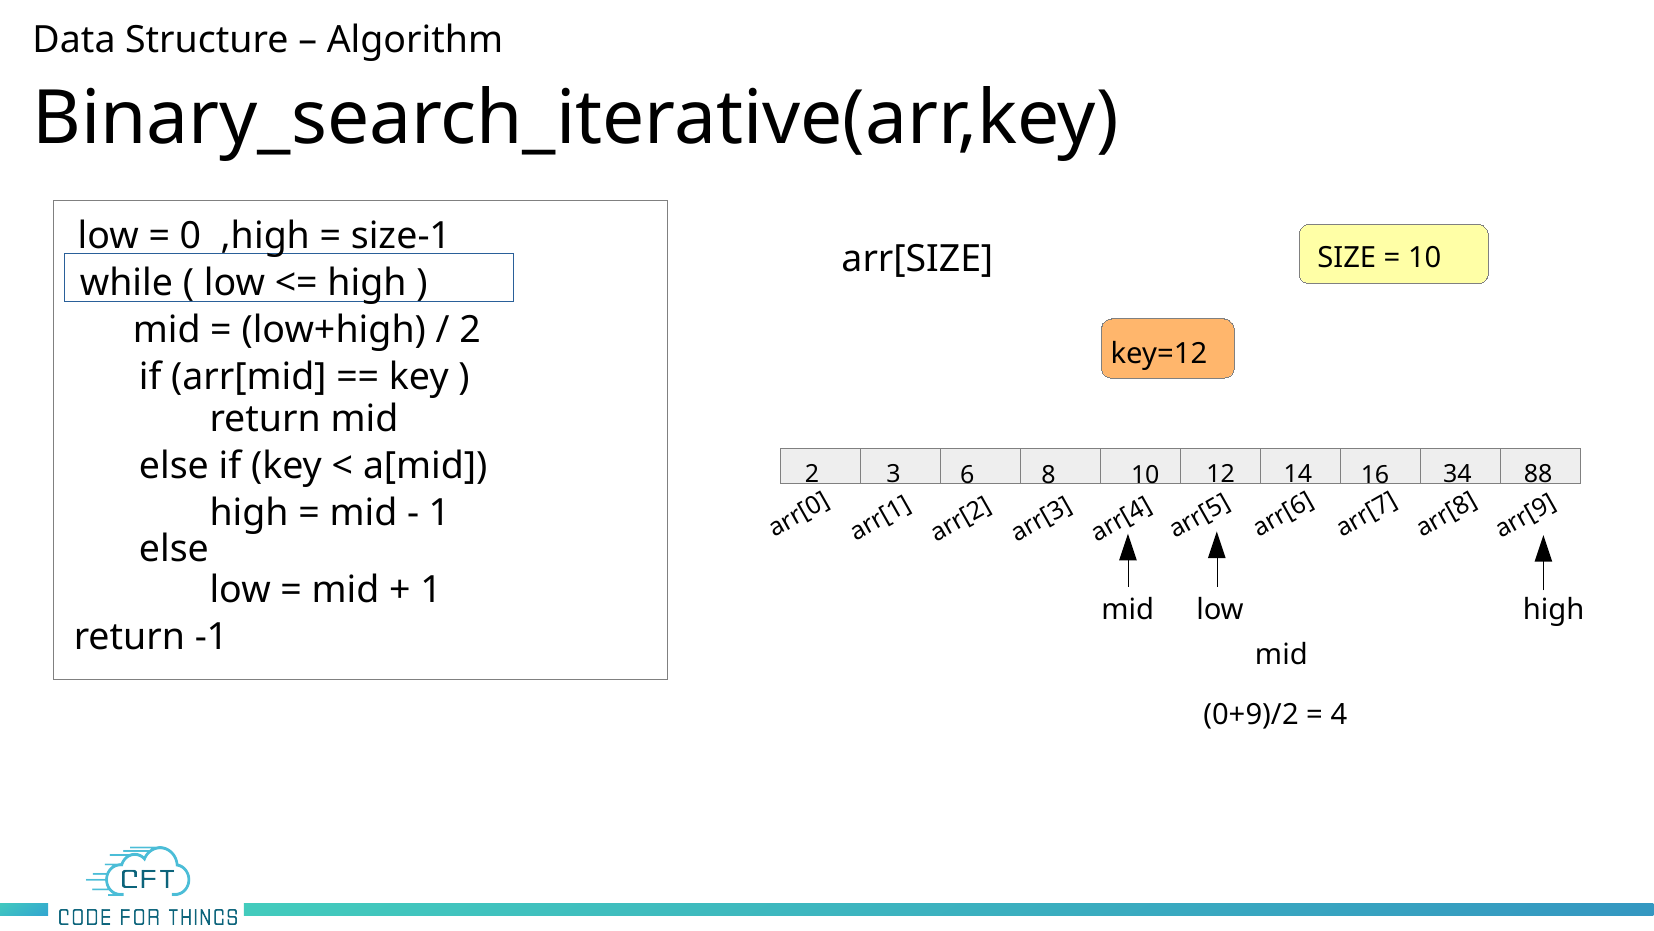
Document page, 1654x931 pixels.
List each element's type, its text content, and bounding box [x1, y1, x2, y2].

text_box 88 [1509, 448, 1571, 500]
text_box low [1181, 580, 1276, 630]
text_box key=12 [1095, 324, 1241, 409]
text_box arr[7] [1318, 498, 1428, 562]
text_box while ( low <= high ) [64, 260, 514, 307]
text_box [844, 448, 871, 484]
text_box [1254, 448, 1269, 484]
text_box mid = (low+high) / 2 [118, 295, 603, 354]
text_box SIZE = 10 [1302, 228, 1483, 278]
text_box arr[9] [1471, 456, 1602, 560]
text_box 2 [790, 448, 844, 493]
text_box arr[4] [1074, 492, 1179, 562]
text_box [1491, 448, 1509, 484]
text_box [780, 448, 790, 484]
text_box arr[SIZE] [826, 224, 1040, 291]
text_box 3 [871, 448, 925, 493]
text_box arr[2] [906, 488, 1016, 563]
text_box [925, 448, 1191, 484]
text_box (0+9)/2 = 4 [1181, 685, 1395, 745]
picture [59, 846, 237, 925]
title Data Structure – Algorithm Binary_search_iterative(arr,key) [32, 0, 1595, 199]
text_box if (arr[mid] == key ) [124, 342, 550, 401]
text_box high = mid - 1 [194, 478, 621, 537]
text_box 6 [945, 449, 1007, 494]
text_box [53, 200, 668, 680]
text_box arr[1] [826, 485, 935, 562]
text_box high [1508, 580, 1607, 630]
text_box else if (key < a[mid]) [124, 431, 621, 490]
text_box 10 [1116, 449, 1181, 494]
text_box 34 [1428, 448, 1491, 500]
text_box [1299, 224, 1489, 284]
text_box low = mid + 1 [194, 555, 621, 614]
text_box mid [1240, 625, 1335, 685]
text_box 16 [1346, 449, 1420, 501]
text_box arr[5] [1151, 484, 1267, 556]
text_box [1102, 318, 1233, 324]
text_box arr[8] [1399, 484, 1503, 559]
text_box mid [1086, 580, 1177, 638]
text_box return mid [194, 383, 443, 443]
text_box [1571, 448, 1581, 461]
text_box else [124, 513, 243, 573]
text_box 12 [1191, 448, 1254, 493]
text_box arr[6] [1232, 484, 1362, 562]
text_box [1331, 448, 1428, 484]
text_box 14 [1269, 448, 1331, 500]
text_box arr[0] [744, 484, 857, 558]
text_box low = 0 ,high = size-1 [53, 200, 609, 260]
text_box 8 [1026, 449, 1089, 494]
text_box return -1 [59, 602, 290, 662]
text_box arr[3] [986, 491, 1104, 568]
